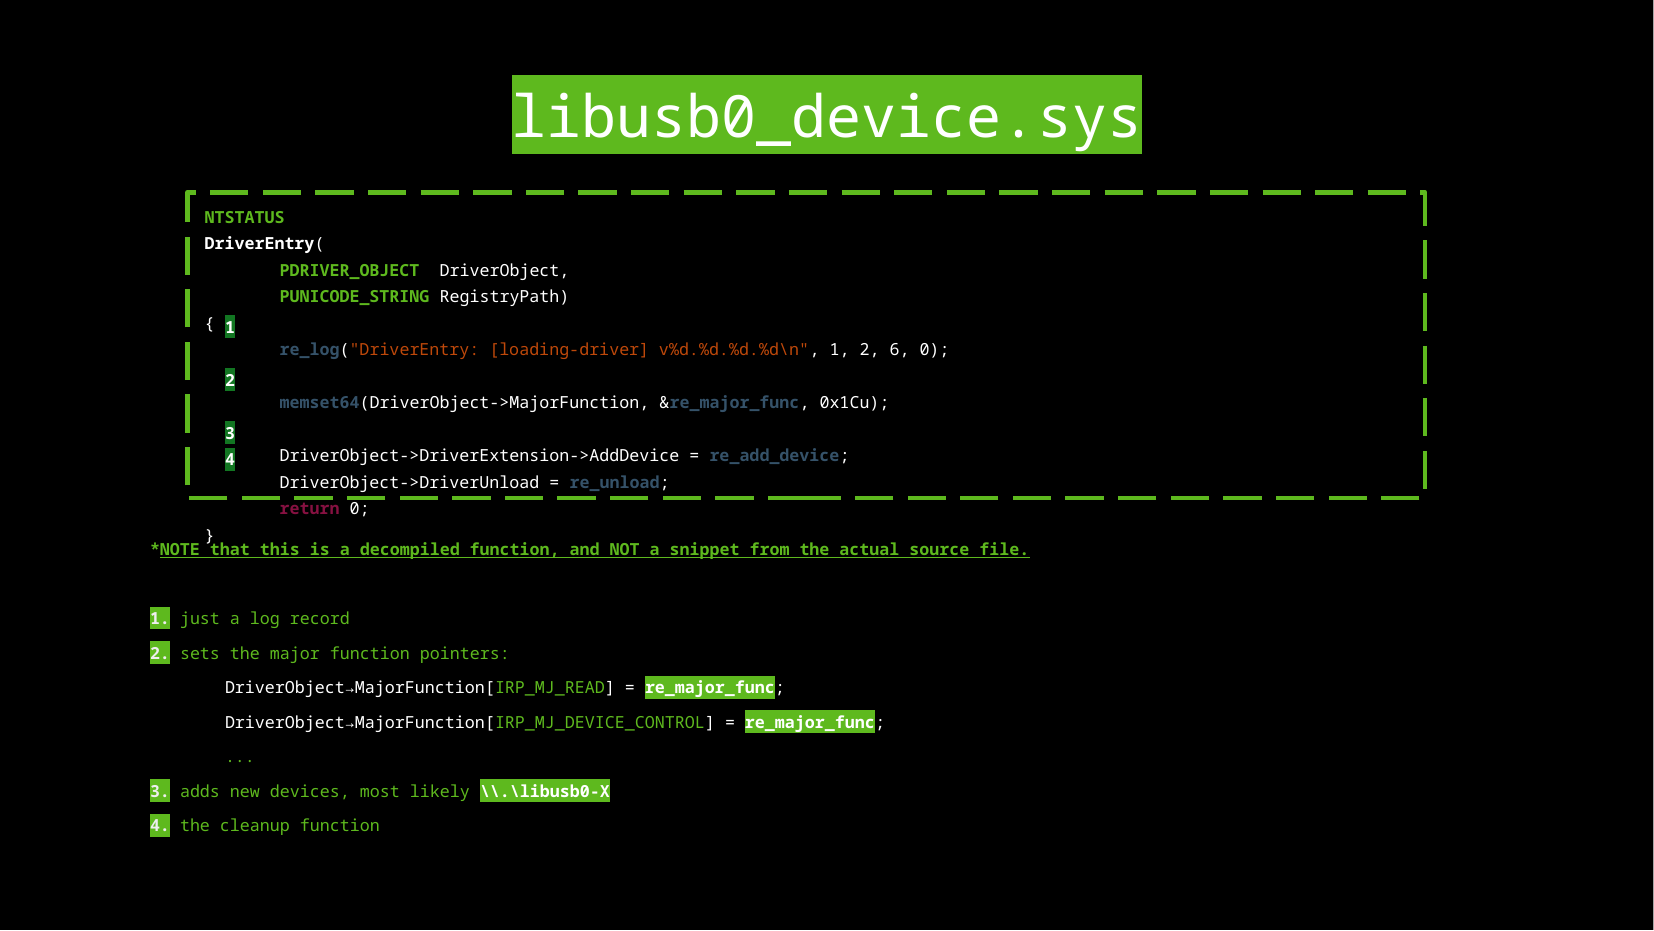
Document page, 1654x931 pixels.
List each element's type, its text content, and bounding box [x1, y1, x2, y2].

text_box 1 2 3 4 [225, 262, 263, 488]
text_box *NOTE that this is a decompiled function, and NOT a snippet from the actual source file. 1. just a log record 2. sets the major function pointers: DriverObject→MajorFunction[IRP_MJ_READ] = re_major_func; DriverObject→MajorFunction[IRP_MJ_DEVICE_CONTROL] = re_major_func; ... 3. adds new devices, most likely \\.\libusb0-X 4. the cleanup function [150, 525, 1463, 901]
text_box NTSTATUS DriverEntry( PDRIVER_OBJECT DriverObject, PUNICODE_STRING RegistryPath) { re_log("DriverEntry: [loading-driver] v%d.%d.%d.%d\n", 1, 2, 6, 0); memset64(DriverObject->MajorFunction, &re_major_func, 0x1Cu); DriverObject->DriverExtension->AddDevice = re_add_device; DriverObject->DriverUnload = re_unload; return 0; } [187, 192, 1425, 498]
title libusb0_device.sys [82, 37, 1571, 193]
